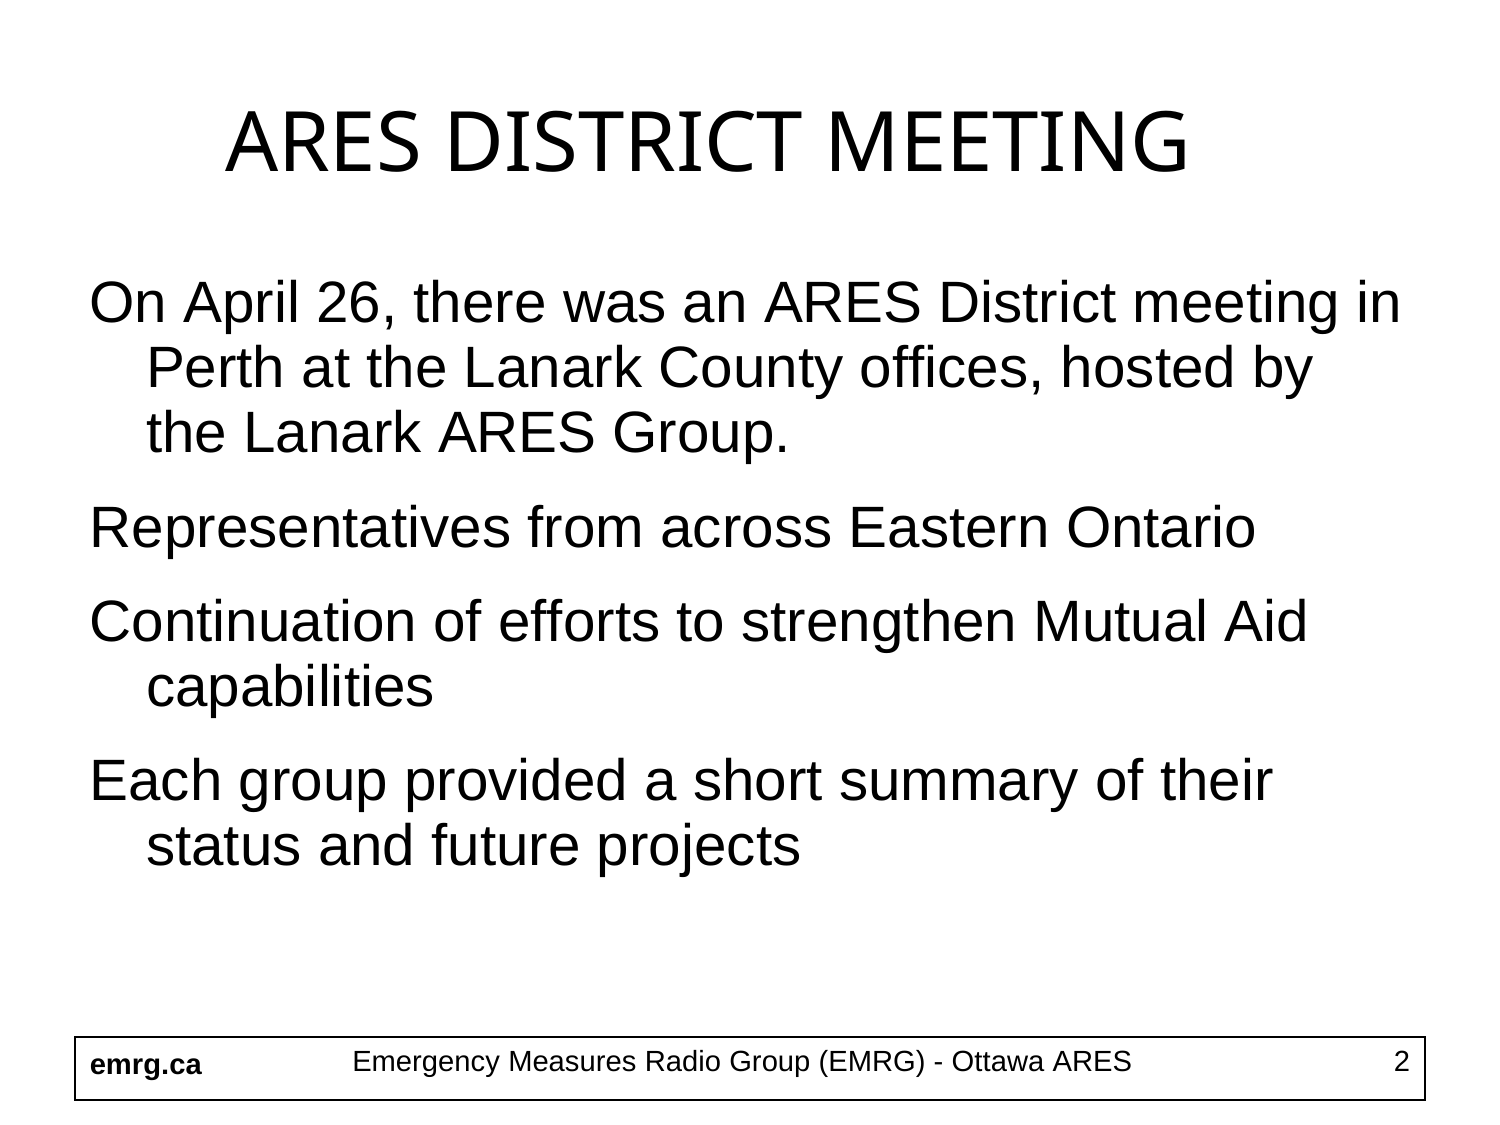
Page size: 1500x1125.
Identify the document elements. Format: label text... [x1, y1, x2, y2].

title ARES DISTRICT MEETING [75, 45, 1426, 233]
list On April 26, there was an ARES District meeting in Perth at the Lanark County offices, hosted by the Lanark ARES Group. Representatives from across Eastern Ontario Continuation of efforts to strengthen Mutual Aid capabilities Each group provided a short summary of their status and future projects [75, 262, 1426, 1025]
